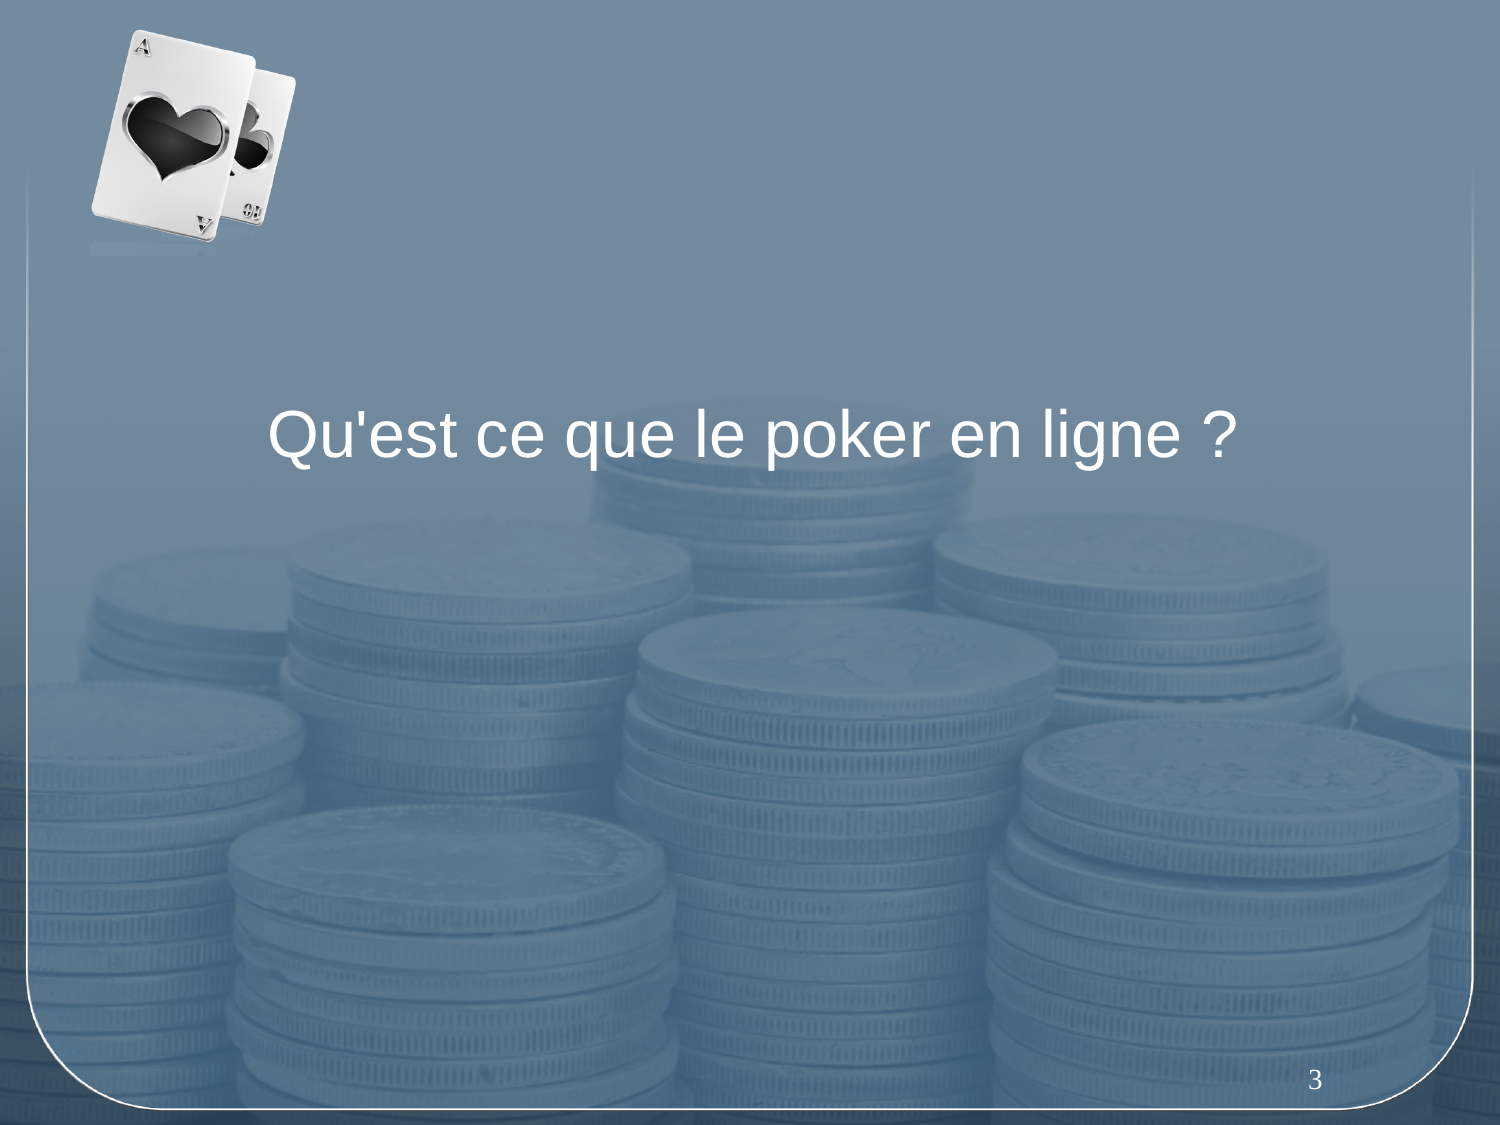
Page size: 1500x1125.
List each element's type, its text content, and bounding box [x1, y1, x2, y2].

picture [0, 0, 1500, 1125]
text_box Qu'est ce que le poker en ligne ? [59, 383, 1447, 479]
